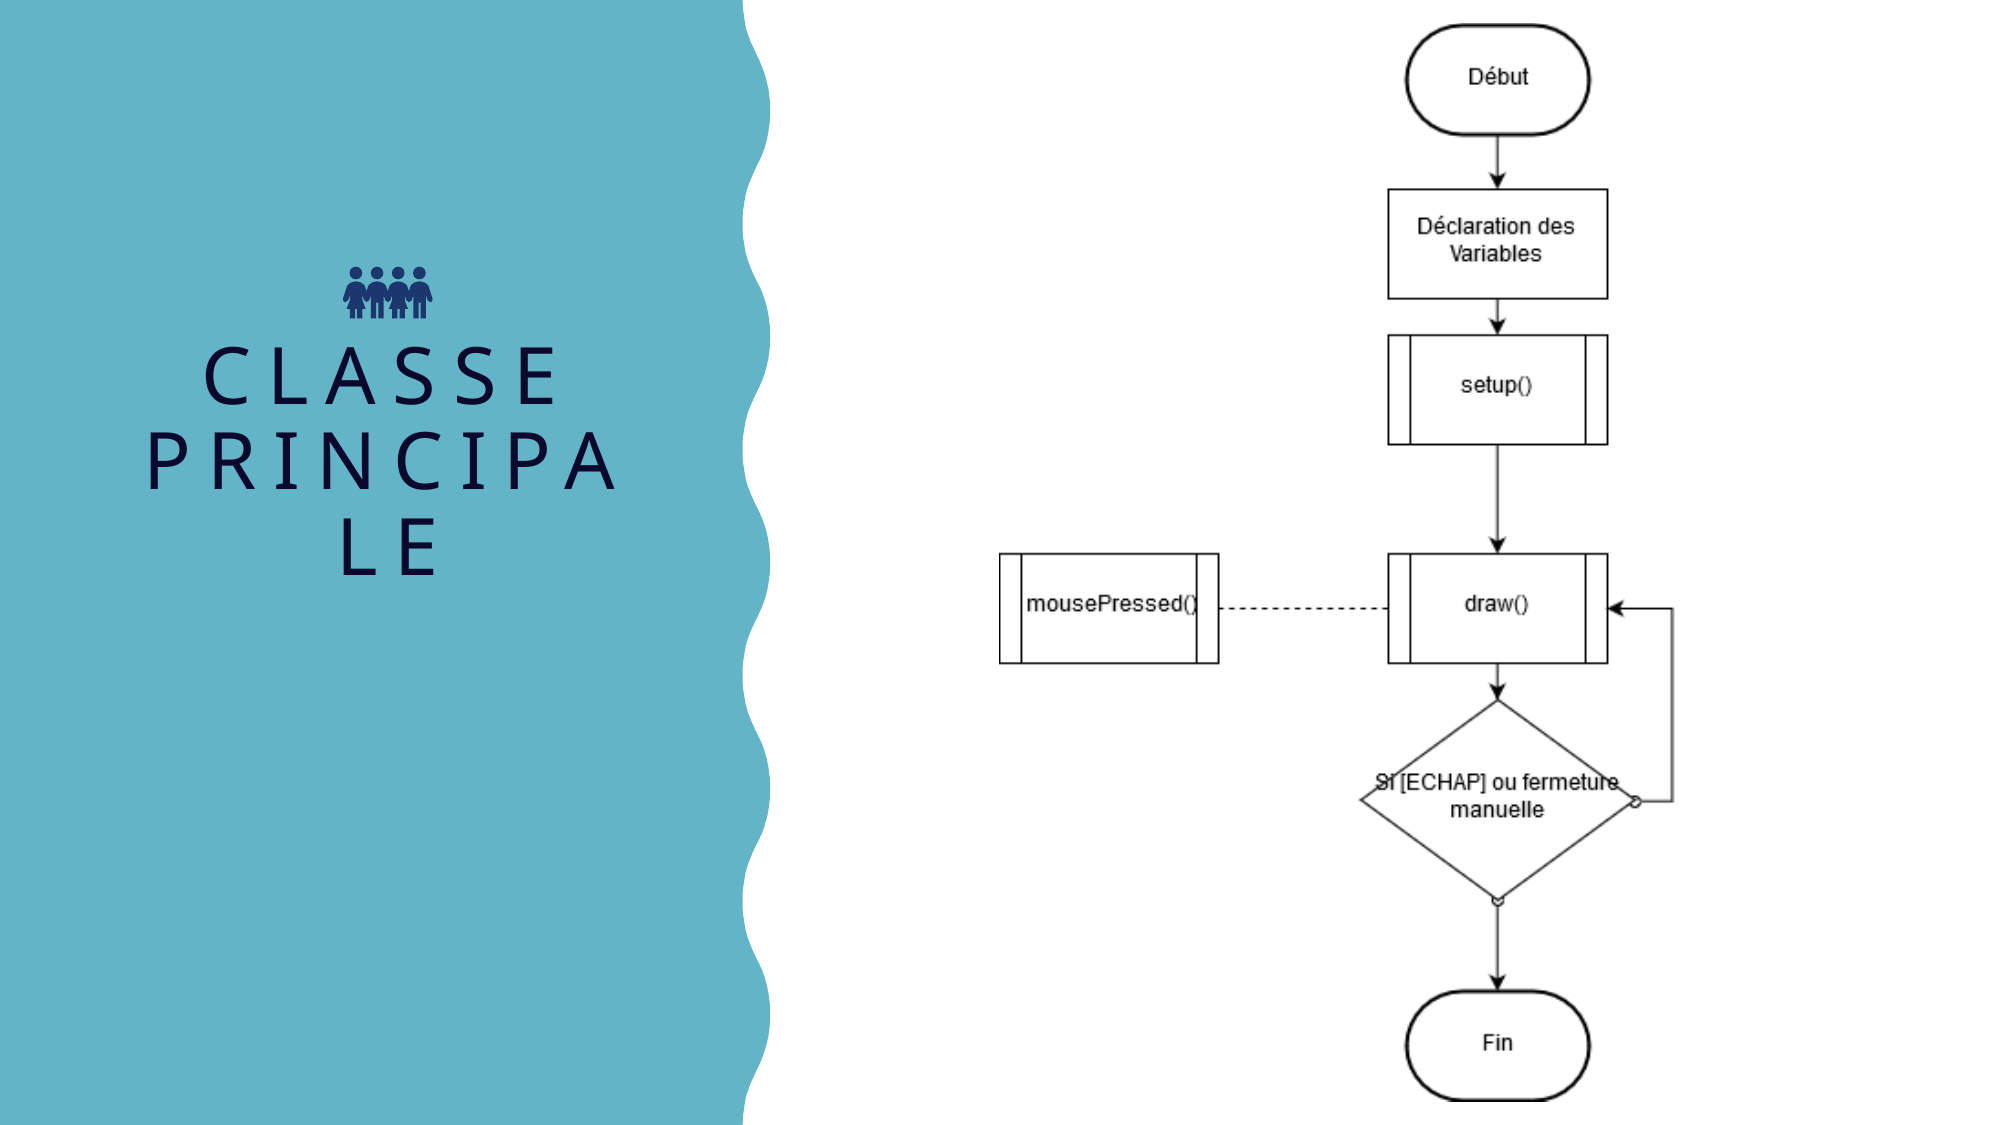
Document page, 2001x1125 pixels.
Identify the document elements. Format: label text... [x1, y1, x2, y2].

picture [999, 23, 1691, 1102]
text_box [0, 0, 2000, 1125]
title Classe principale [105, 105, 670, 824]
